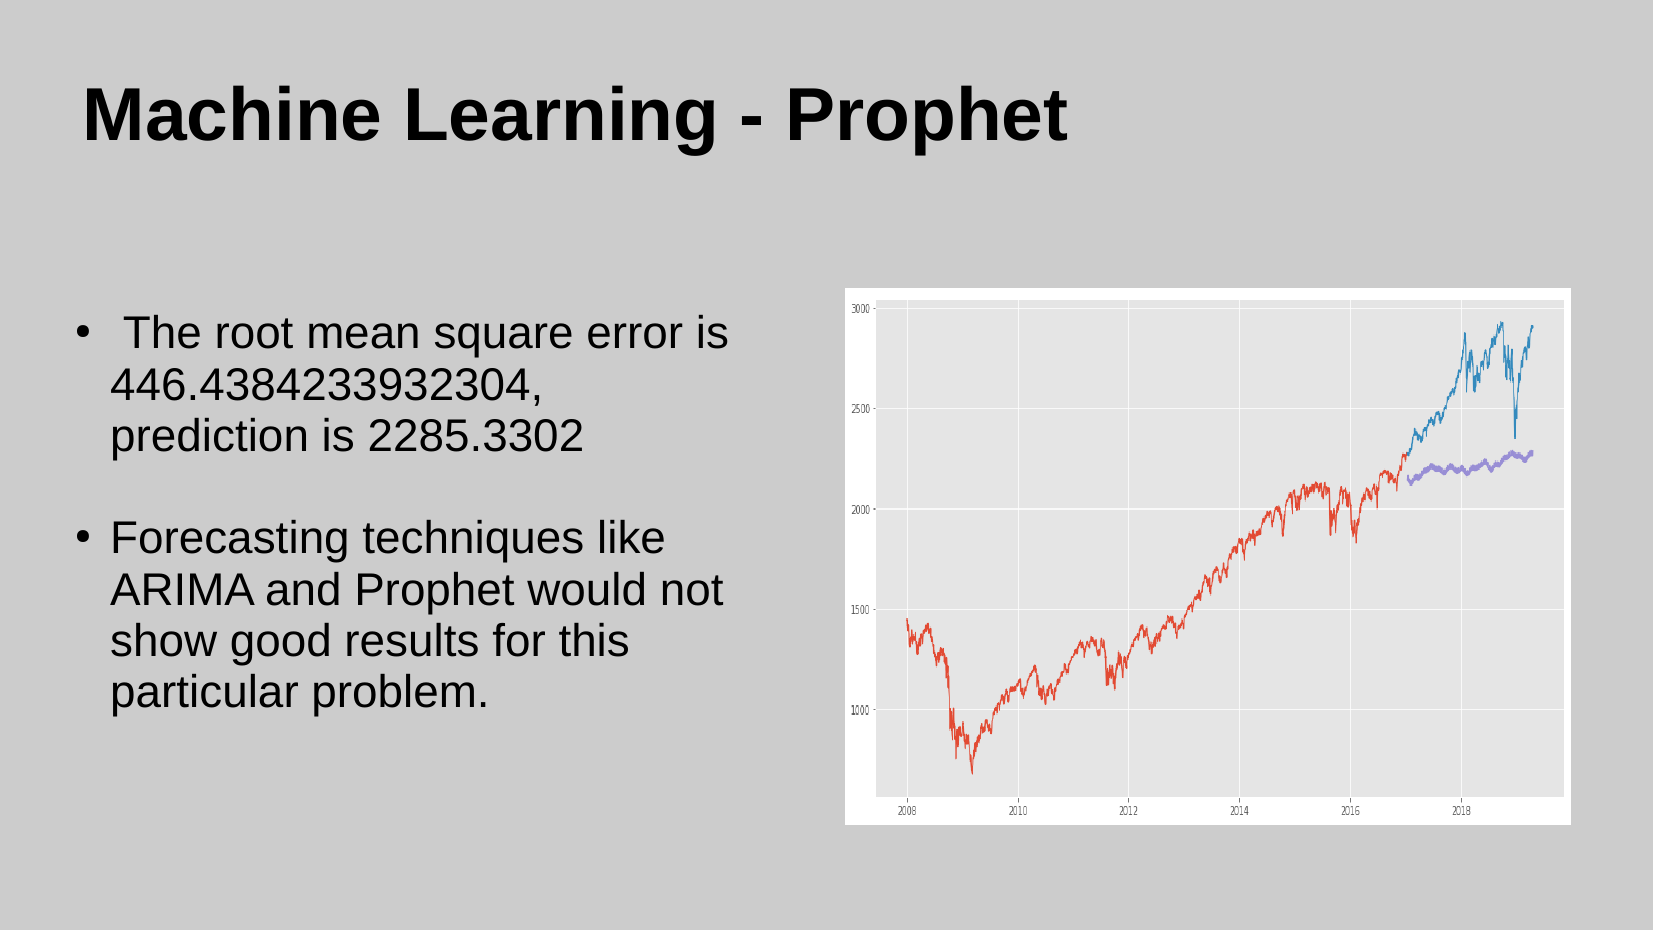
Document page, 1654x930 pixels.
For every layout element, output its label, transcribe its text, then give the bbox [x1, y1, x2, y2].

title Machine Learning - Prophet [82, 37, 1571, 193]
subtitle [82, 217, 1571, 757]
text_box The root mean square error is 446.4384233932304, prediction is 2285.3302 Forecasting techniques like ARIMA and Prophet would not show good results for this particular problem. [60, 300, 766, 828]
picture [845, 288, 1571, 826]
